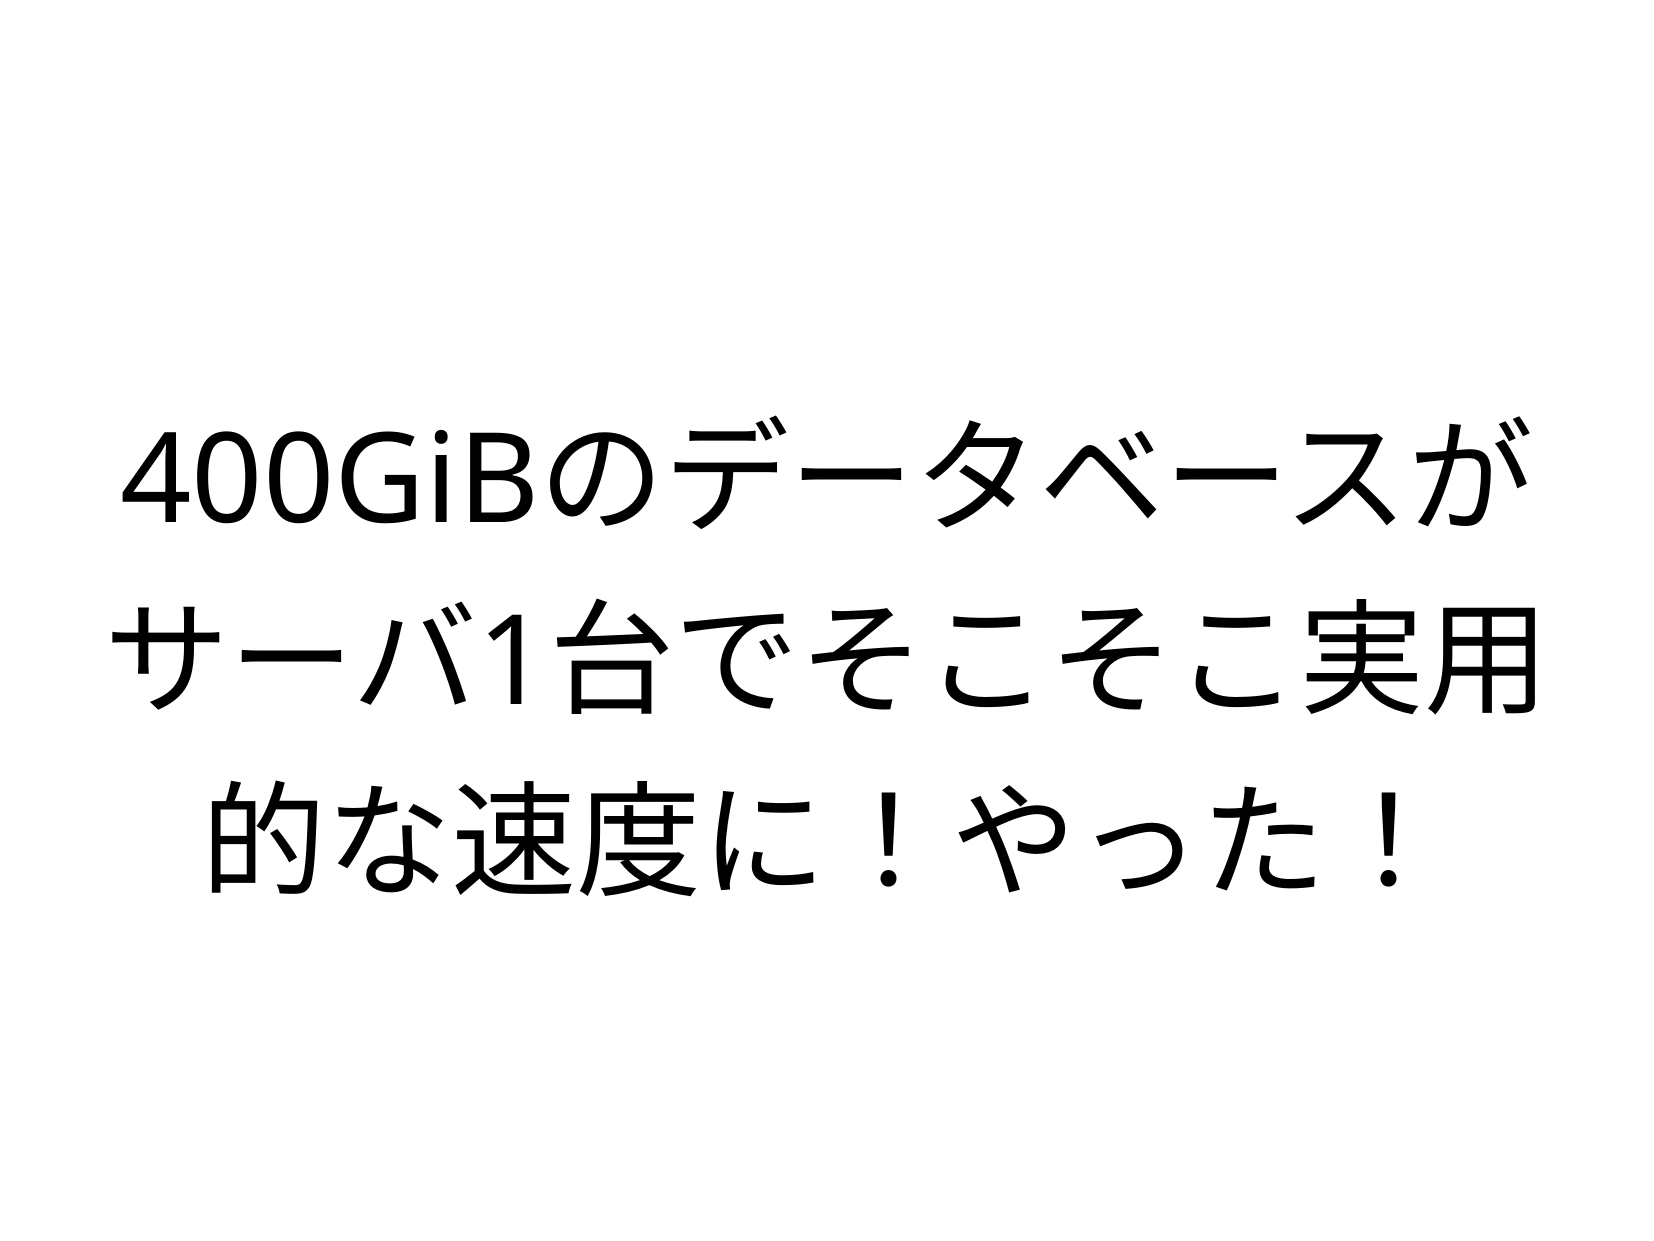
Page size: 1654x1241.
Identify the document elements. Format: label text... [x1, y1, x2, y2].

subtitle 400GiBのデータベースがサーバ1台でそこそこ実用的な速度に！やった！ [82, 290, 1571, 1010]
